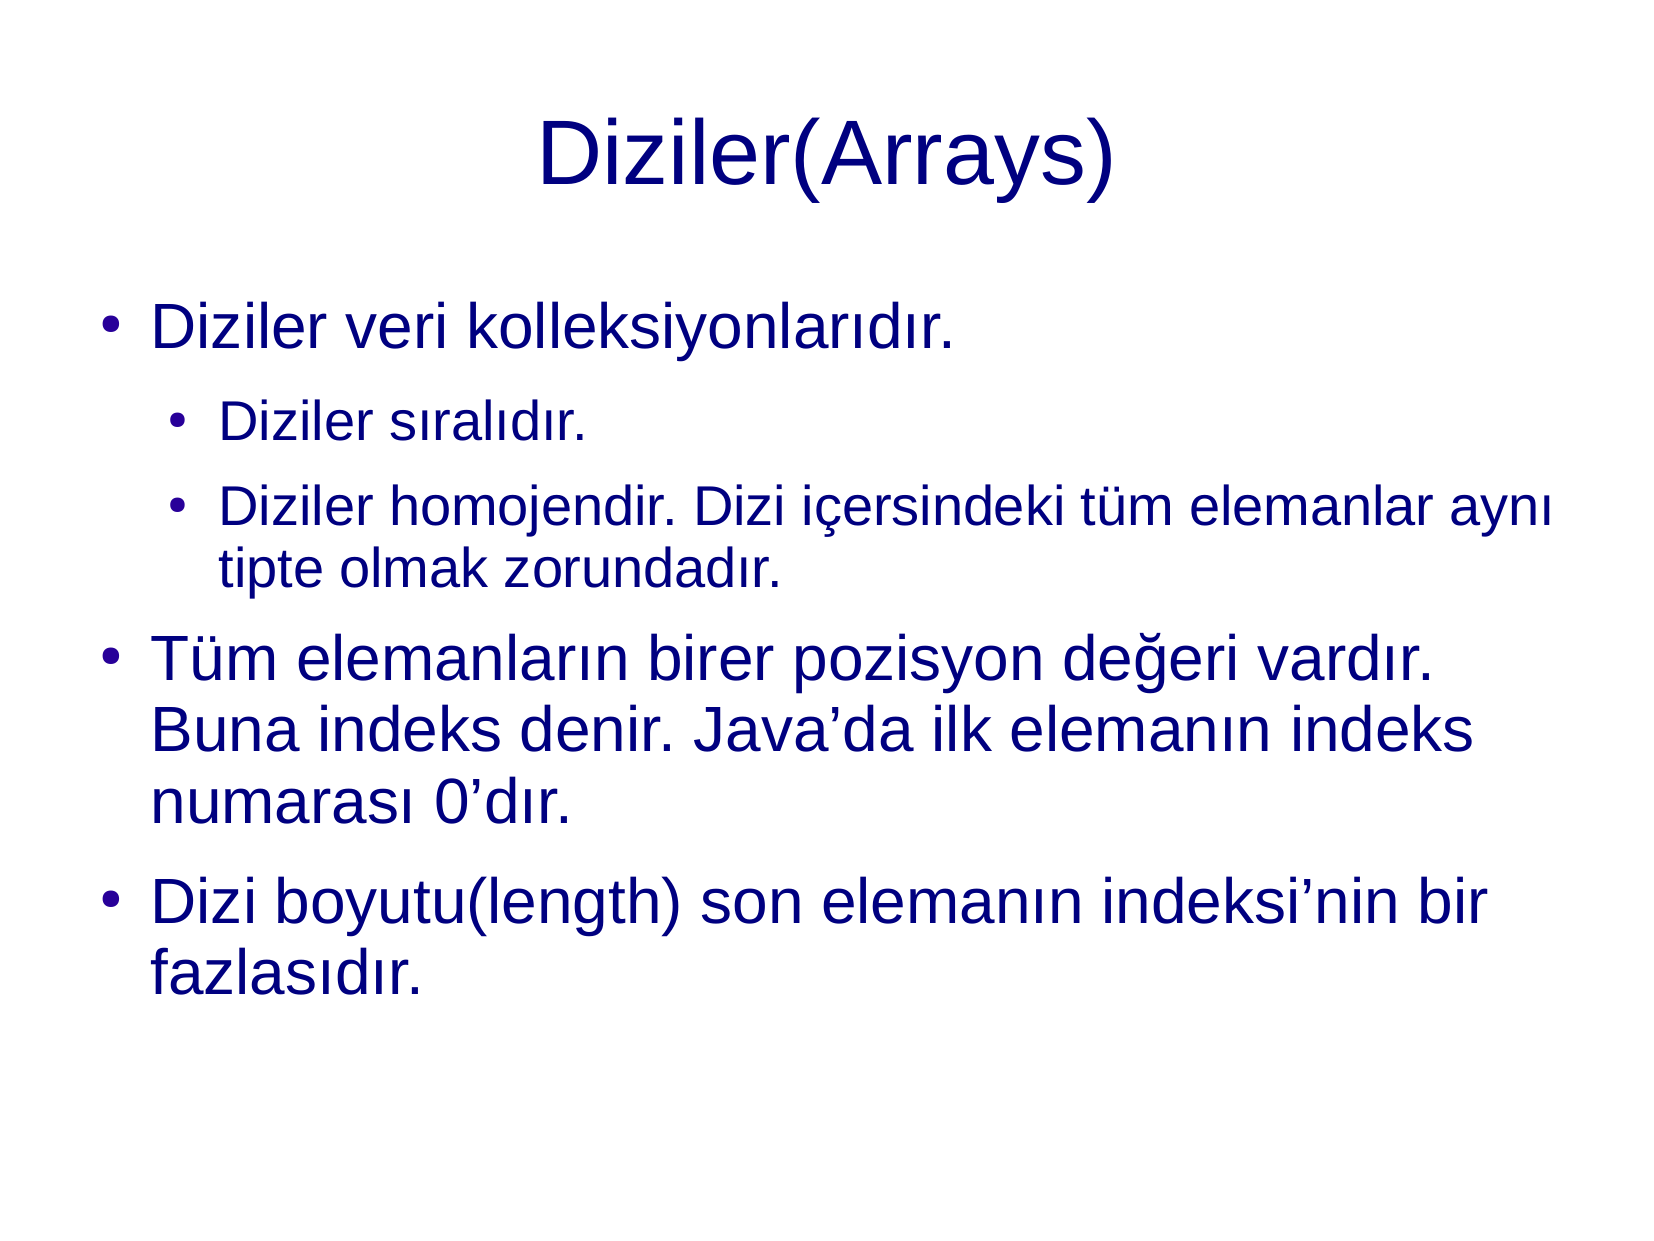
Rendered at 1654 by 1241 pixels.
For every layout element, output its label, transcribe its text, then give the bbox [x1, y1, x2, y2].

title Diziler(Arrays) [82, 101, 1571, 205]
list Diziler veri kolleksiyonlarıdır. Diziler sıralıdır. Diziler homojendir. Dizi içersindeki tüm elemanlar aynı tipte olmak zorundadır. Tüm elemanların birer pozisyon değeri vardır. Buna indeks denir. Java’da ilk elemanın indeks numarası 0’dır. Dizi boyutu(length) son elemanın indeksi’nin bir fazlasıdır. [82, 290, 1571, 1109]
